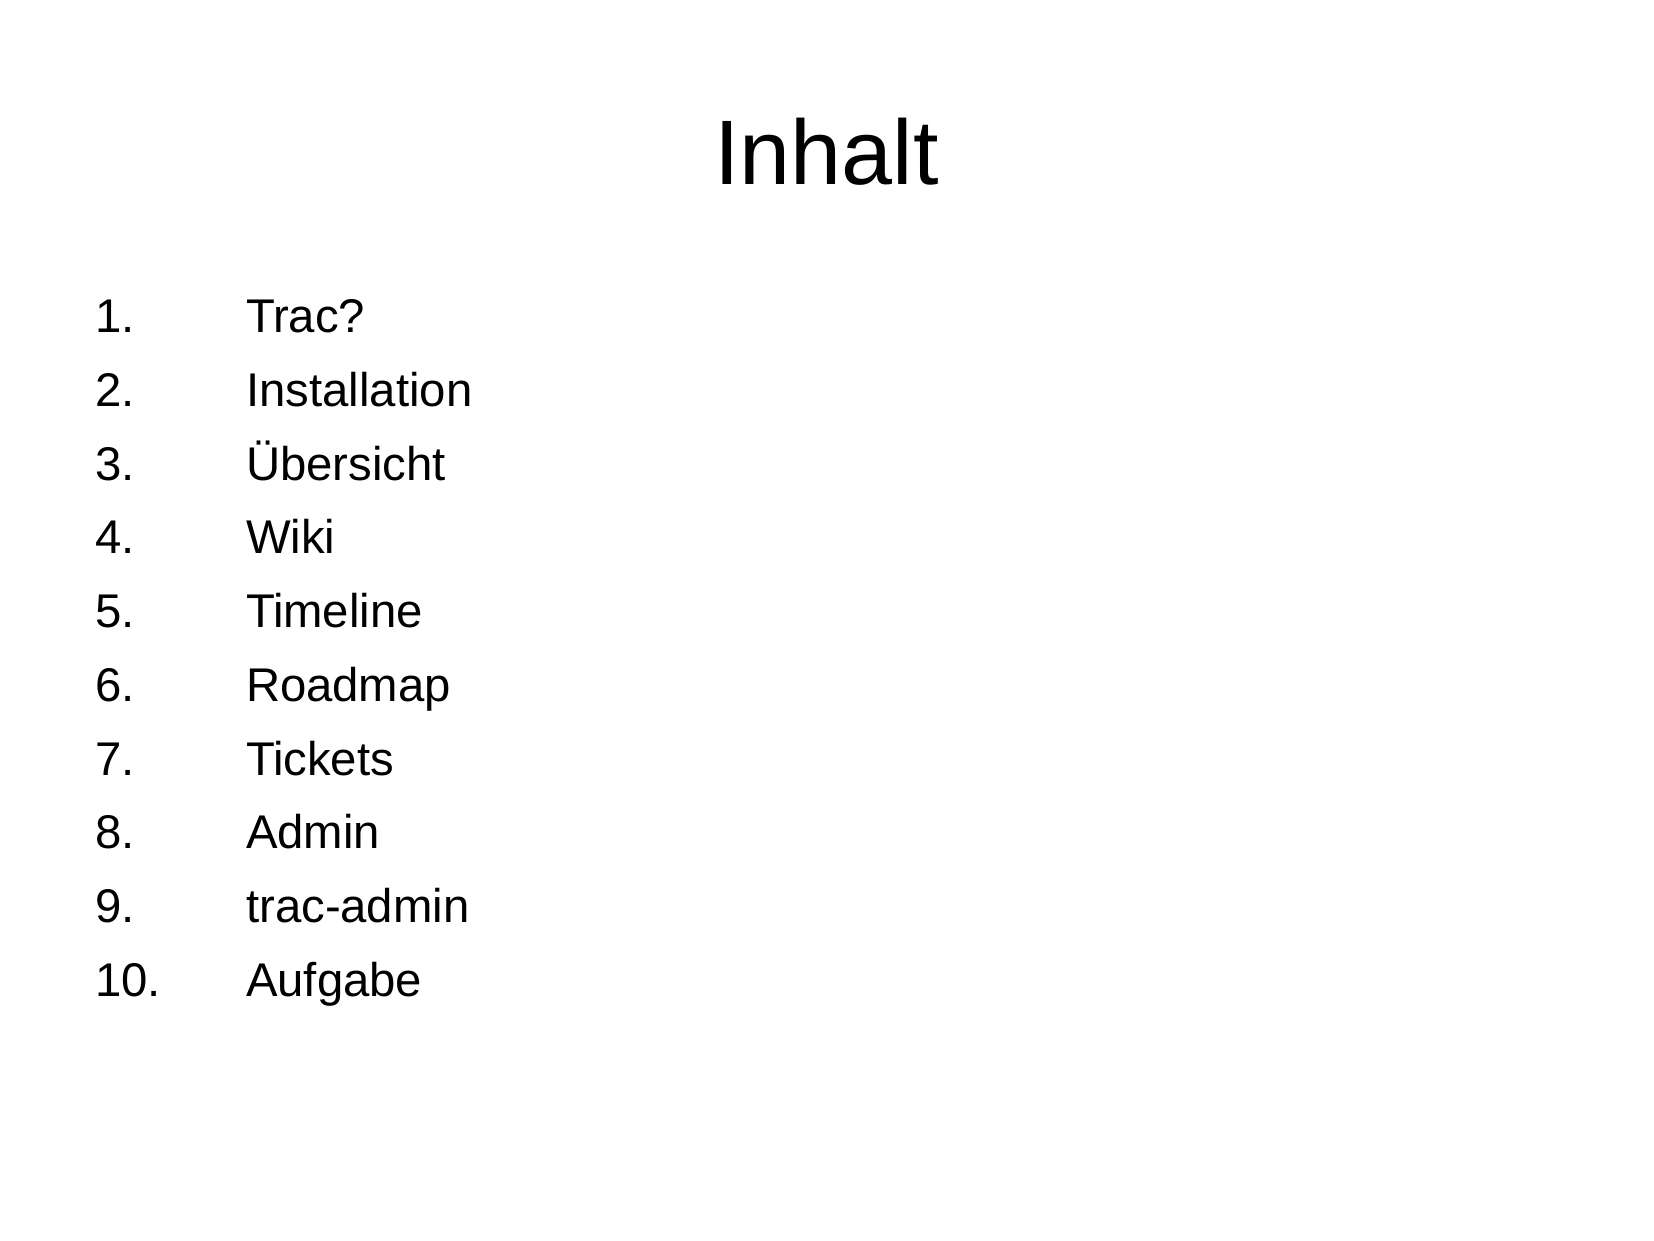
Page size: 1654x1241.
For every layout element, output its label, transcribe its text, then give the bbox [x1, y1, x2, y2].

title Inhalt [82, 49, 1571, 257]
list Trac? Installation Übersicht Wiki Timeline Roadmap Tickets Admin trac-admin Aufgabe [82, 290, 1571, 1010]
